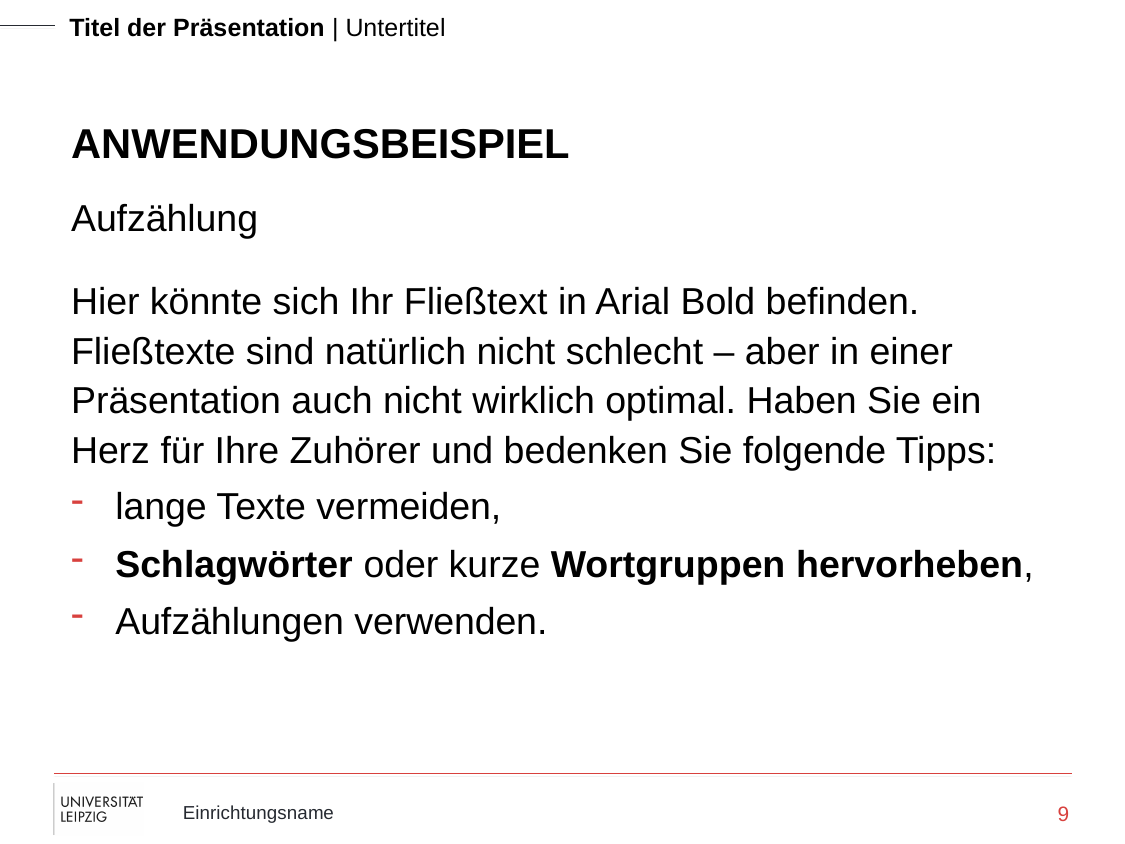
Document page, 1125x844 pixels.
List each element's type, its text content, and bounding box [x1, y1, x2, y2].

picture [53, 782, 144, 836]
slide_number 1 [962, 800, 1070, 839]
title Anwendungsbeispiel [56, 50, 1070, 175]
list Hier könnte sich Ihr Fließtext in Arial Bold befinden. Fließtexte sind natürlich nicht schlecht – aber in einer Präsentation auch nicht wirklich optimal. Haben Sie ein Herz für Ihre Zuhörer und bedenken Sie folgende Tipps: lange Texte vermeiden, Schlagwörter oder kurze Wortgruppen hervorheben, Aufzählungen verwenden. [56, 265, 1070, 755]
list Aufzählung [56, 174, 1069, 247]
